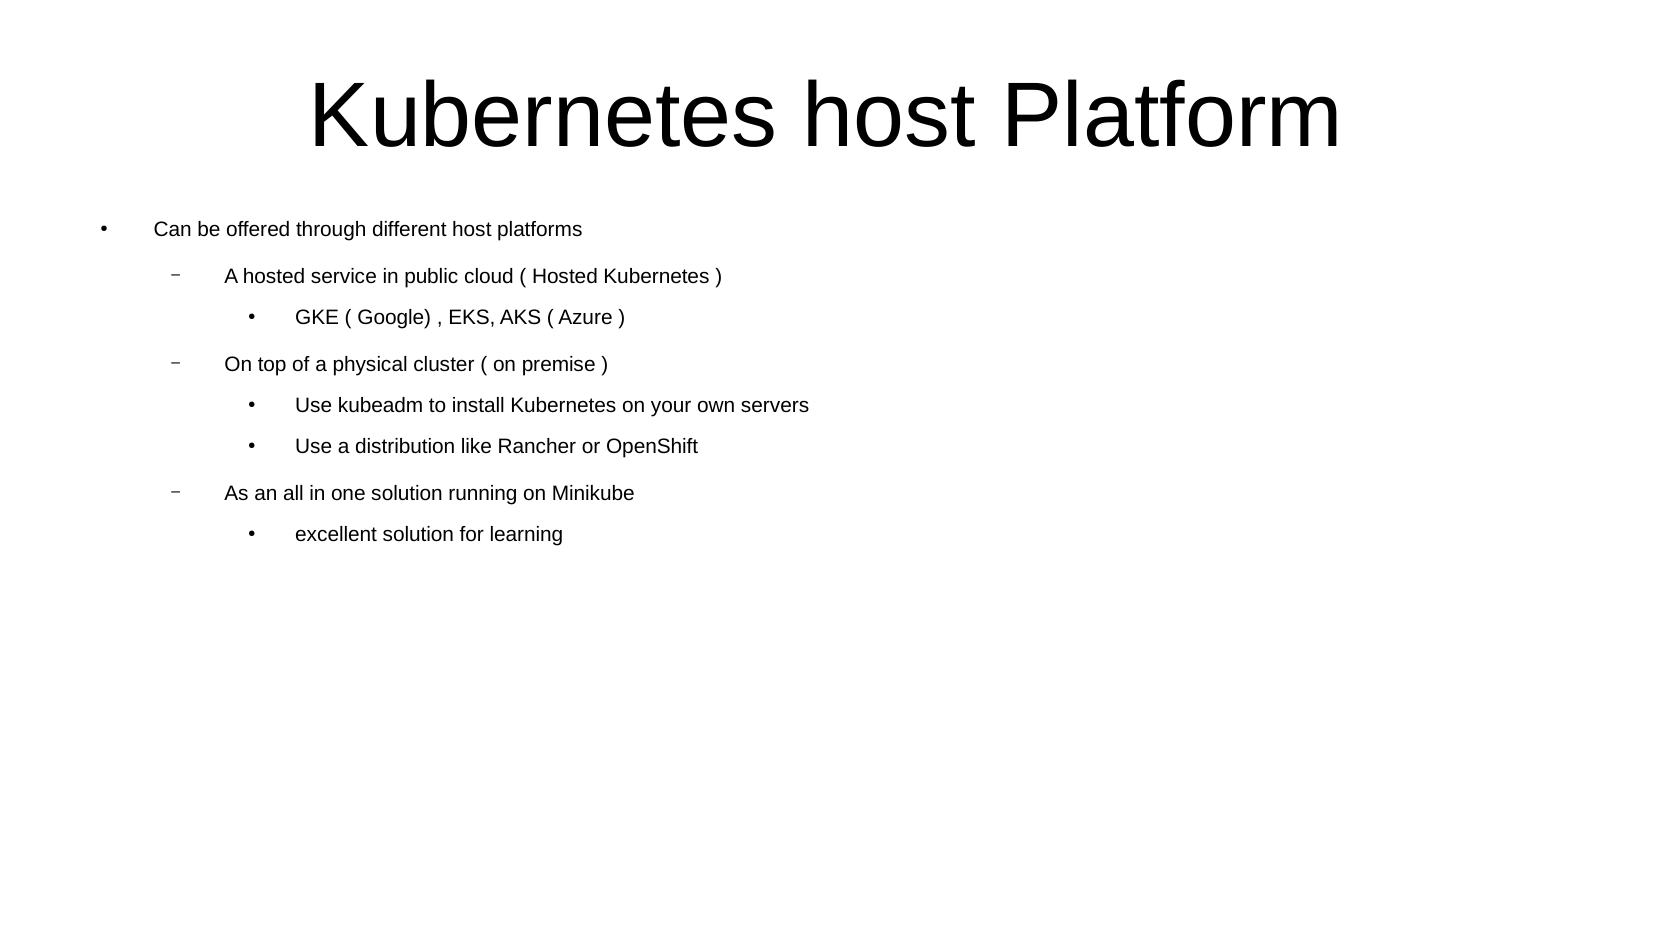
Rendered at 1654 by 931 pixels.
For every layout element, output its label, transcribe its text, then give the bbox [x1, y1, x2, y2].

title Kubernetes host Platform [82, 37, 1571, 193]
list Can be offered through different host platforms A hosted service in public cloud ( Hosted Kubernetes ) GKE ( Google) , EKS, AKS ( Azure ) On top of a physical cluster ( on premise ) Use kubeadm to install Kubernetes on your own servers Use a distribution like Rancher or OpenShift As an all in one solution running on Minikube excellent solution for learning [82, 217, 1613, 901]
